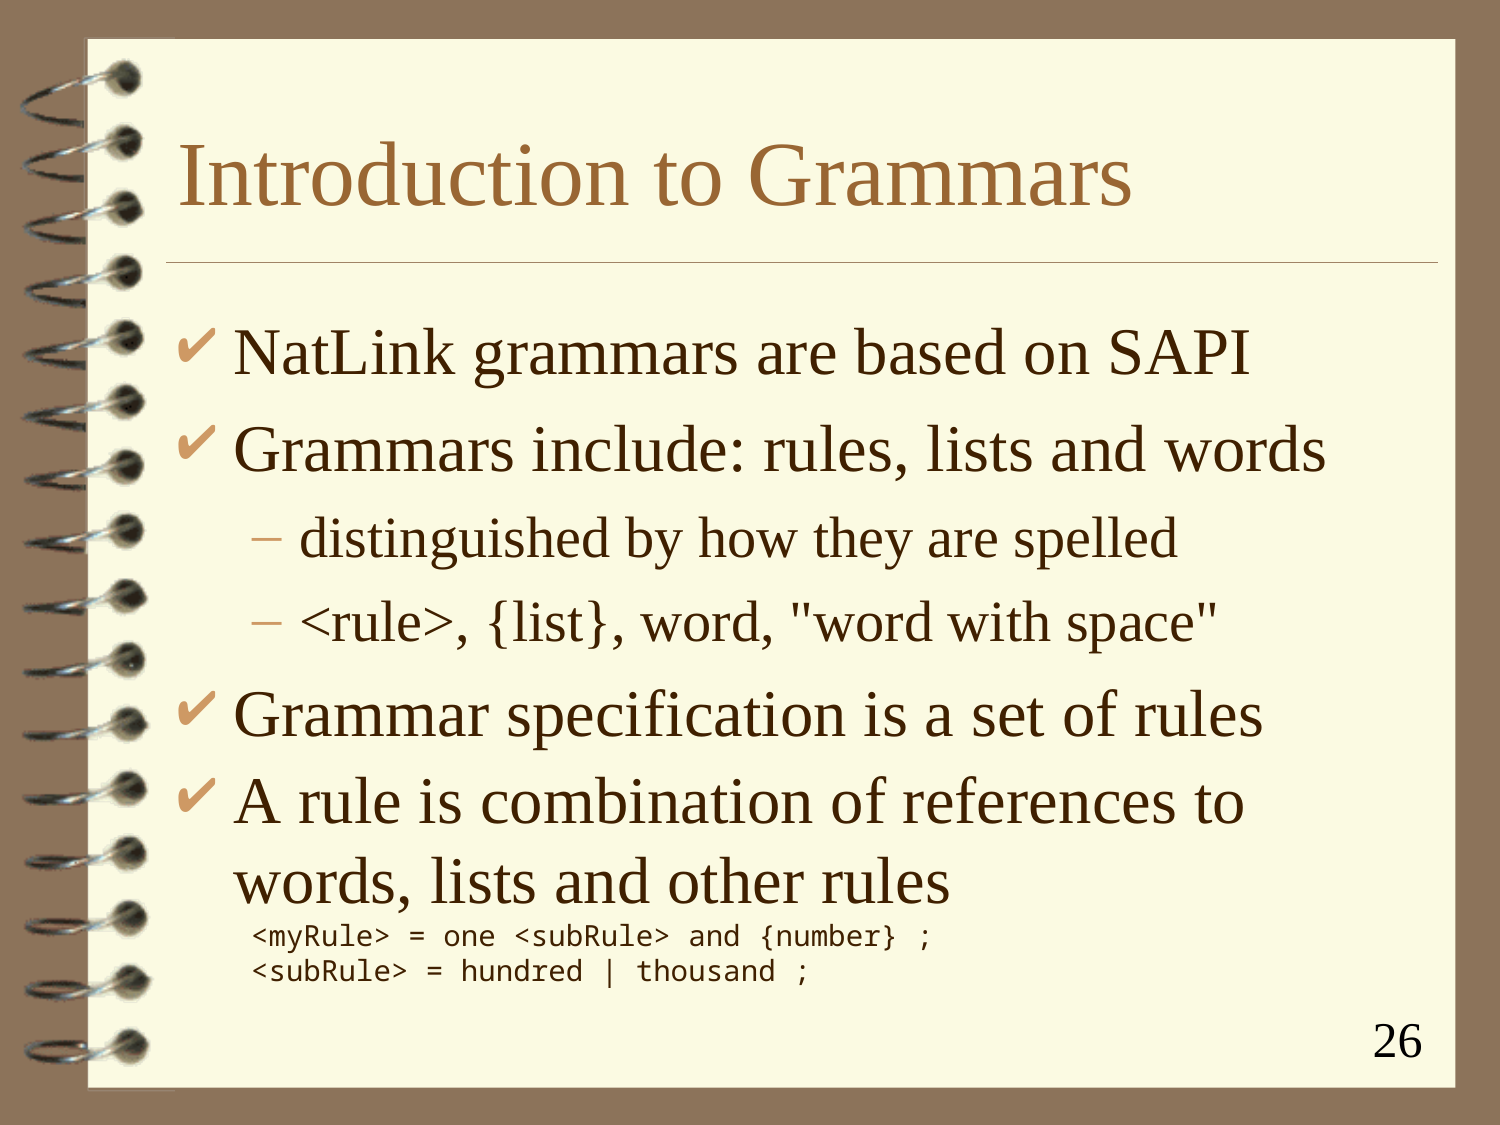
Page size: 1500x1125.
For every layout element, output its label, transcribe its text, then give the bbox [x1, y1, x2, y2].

picture [0, 0, 175, 1125]
list NatLink grammars are based on SAPI Grammars include: rules, lists and words distinguished by how they are spelled <rule>, {list}, word, "word with space" Grammar specification is a set of rules A rule is combination of references to words, lists and other rules <myRule> = one <subRule> and {number} ; <subRule> = hundred | thousand ; [162, 299, 1438, 976]
title Introduction to Grammars [162, 74, 1438, 263]
